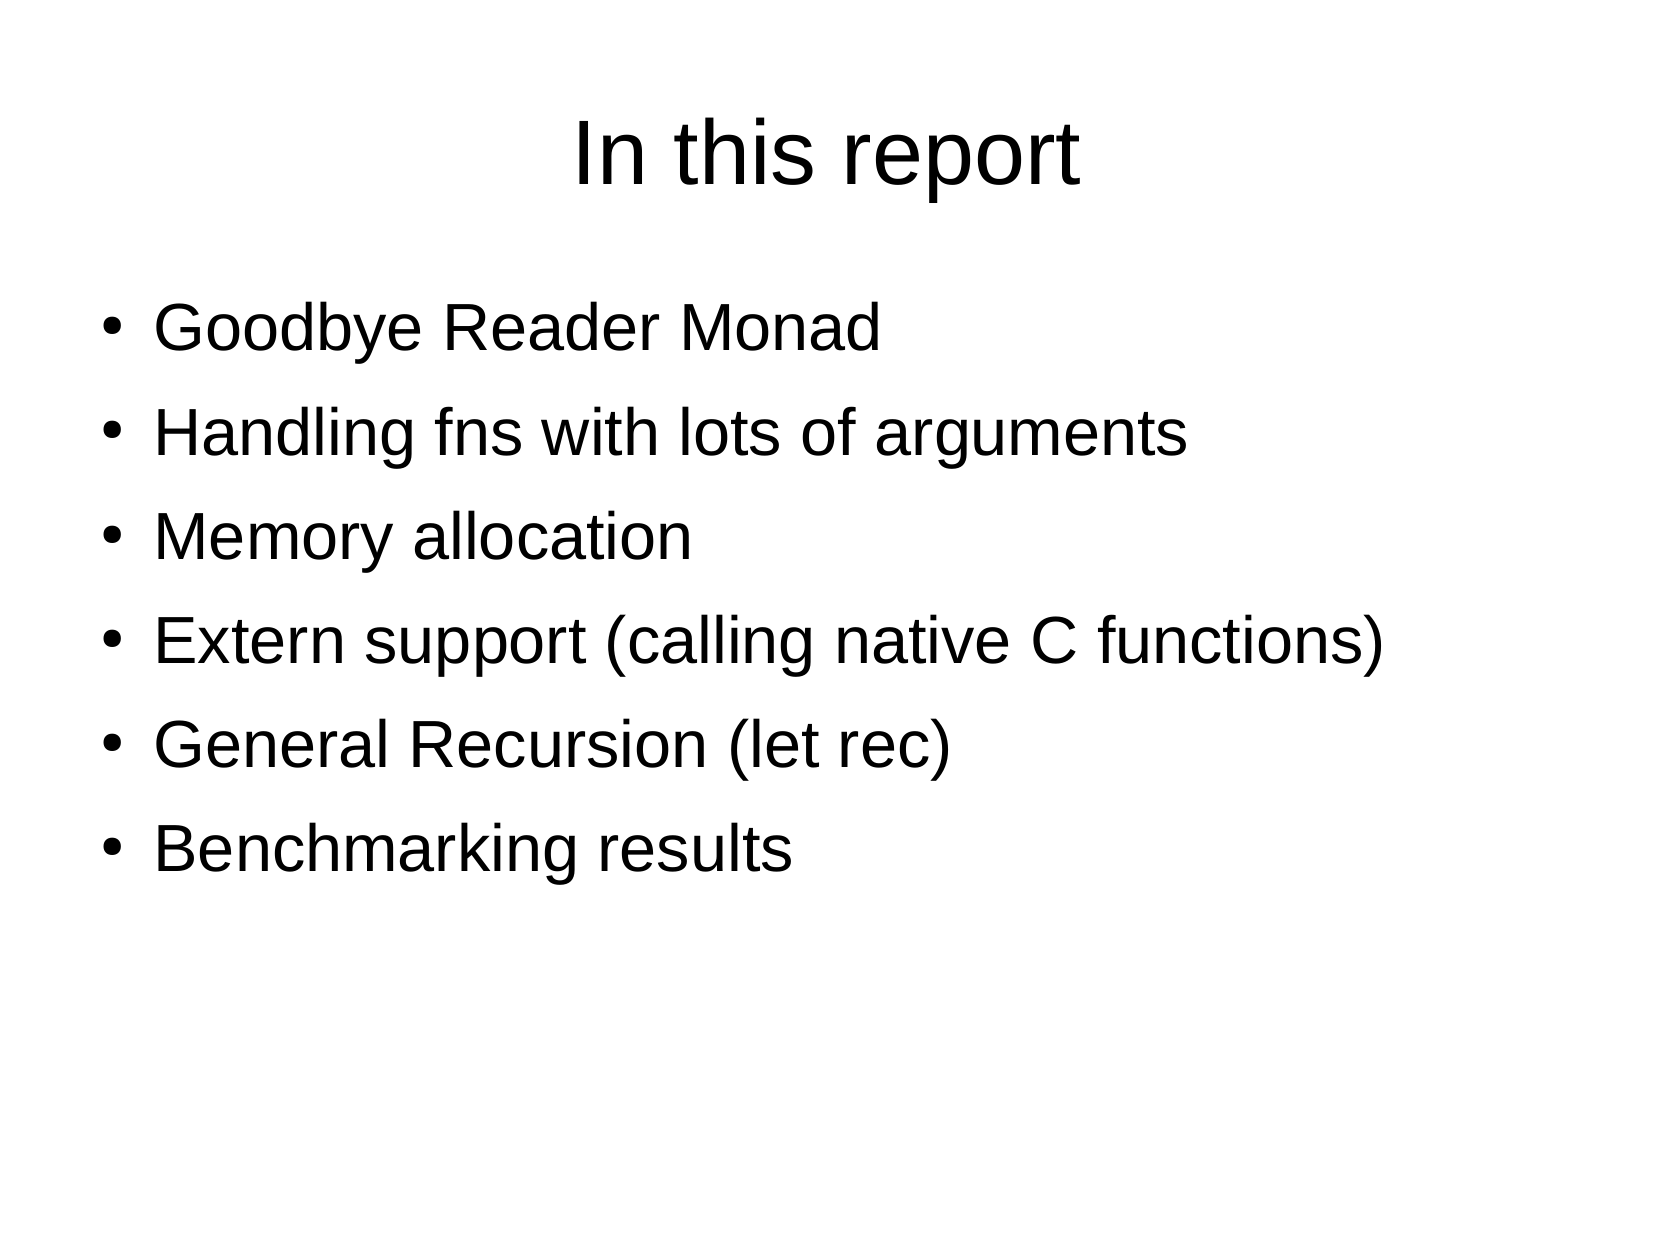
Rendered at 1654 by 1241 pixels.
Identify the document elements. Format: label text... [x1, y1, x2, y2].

list Goodbye Reader Monad Handling fns with lots of arguments Memory allocation Extern support (calling native C functions) General Recursion (let rec) Benchmarking results [82, 290, 1571, 1109]
title In this report [82, 49, 1571, 257]
